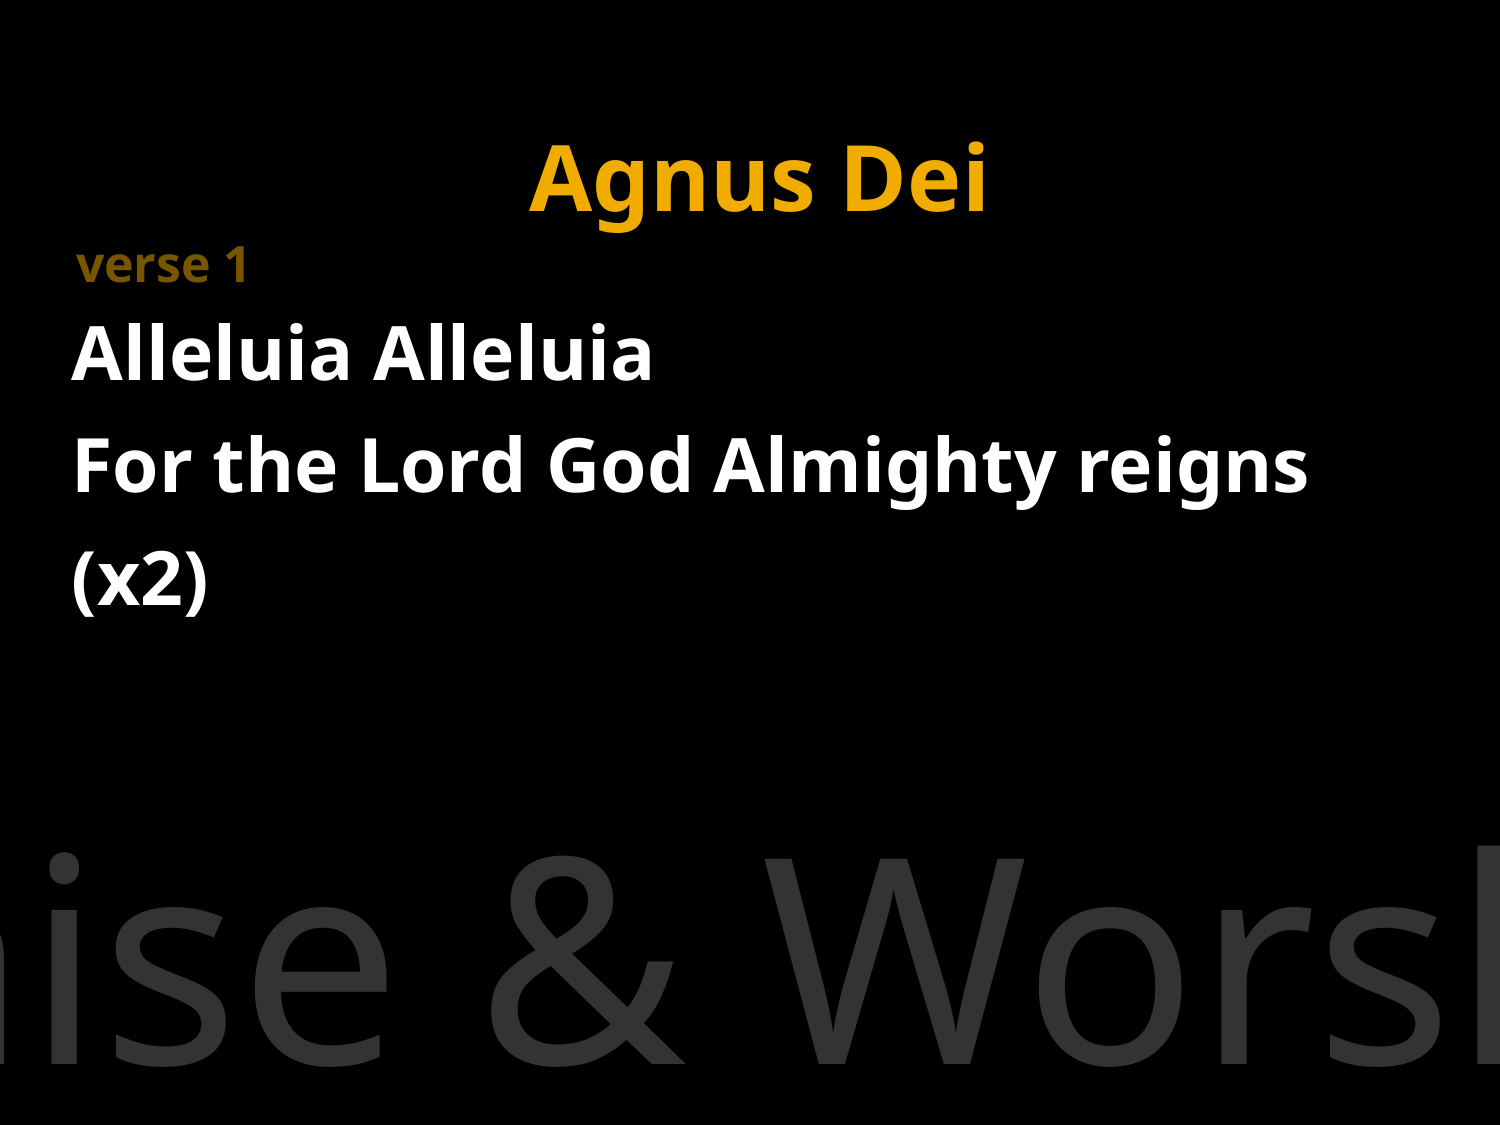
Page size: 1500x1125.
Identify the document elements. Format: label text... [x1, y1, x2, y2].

list verse 1 [41, 224, 313, 300]
list Alleluia Alleluia For the Lord God Almighty reigns (x2) [37, 275, 1463, 1000]
list Agnus Dei [125, 87, 1375, 263]
